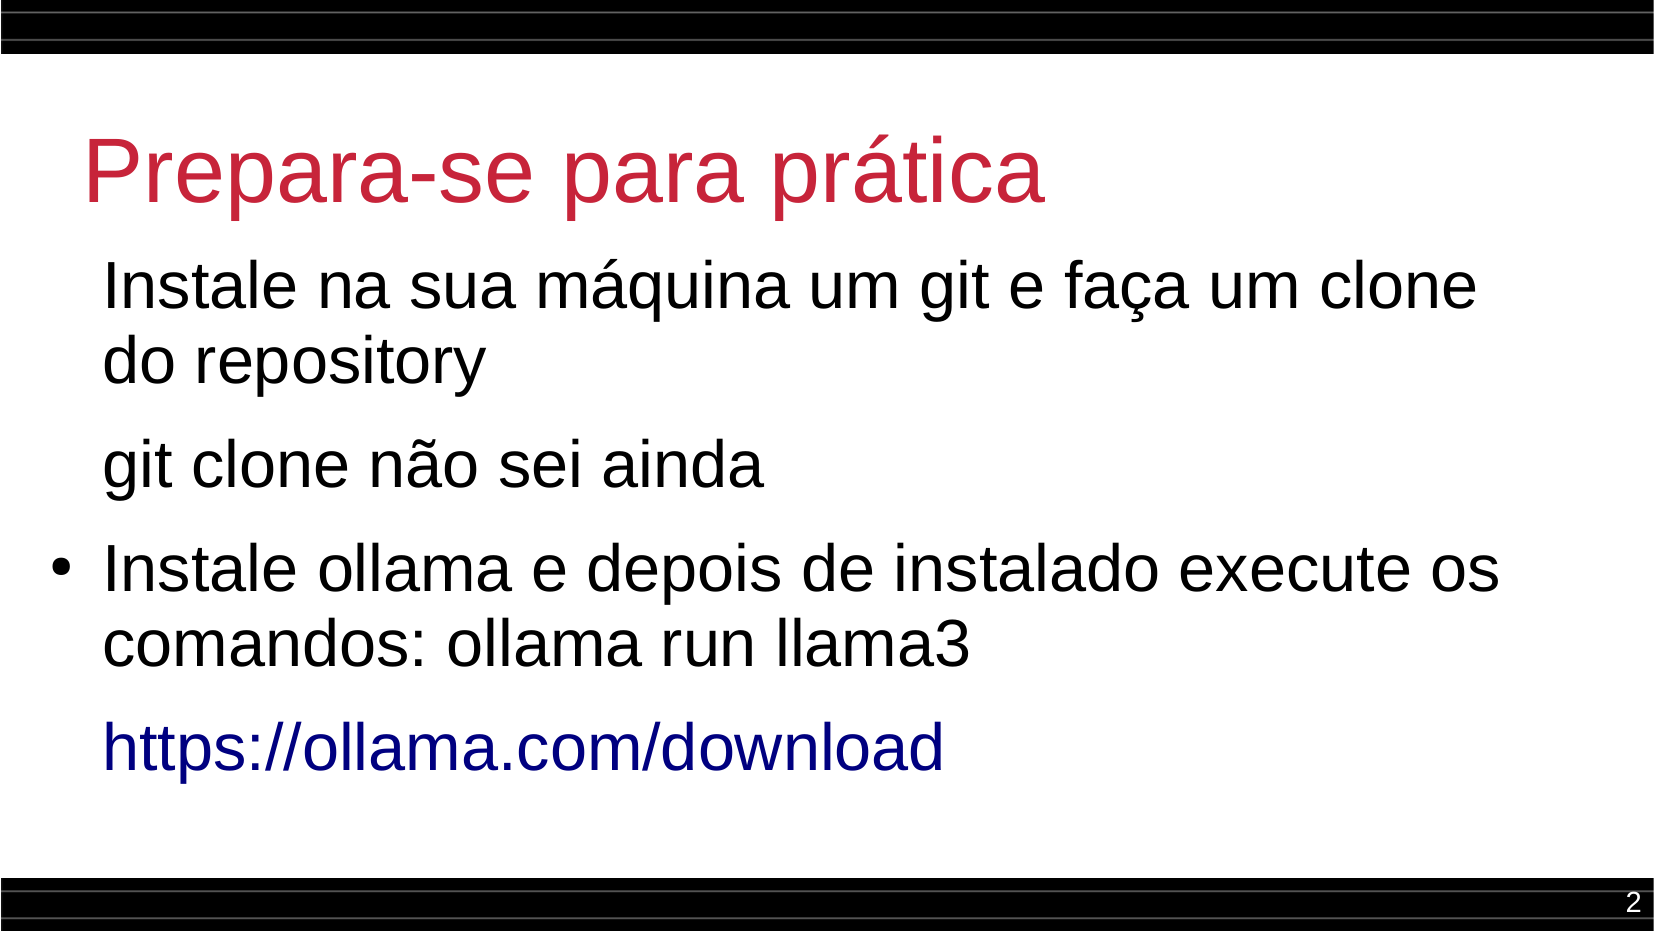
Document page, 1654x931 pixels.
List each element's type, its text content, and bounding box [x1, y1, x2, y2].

picture [1, 0, 1654, 54]
list Instale na sua máquina um git e faça um clone do repository git clone não sei ainda Instale ollama e depois de instalado execute os comandos: ollama run llama3 https://ollama.com/download [31, 248, 1536, 863]
picture [1, 878, 1654, 931]
title Prepara-se para prática [82, 92, 1571, 249]
